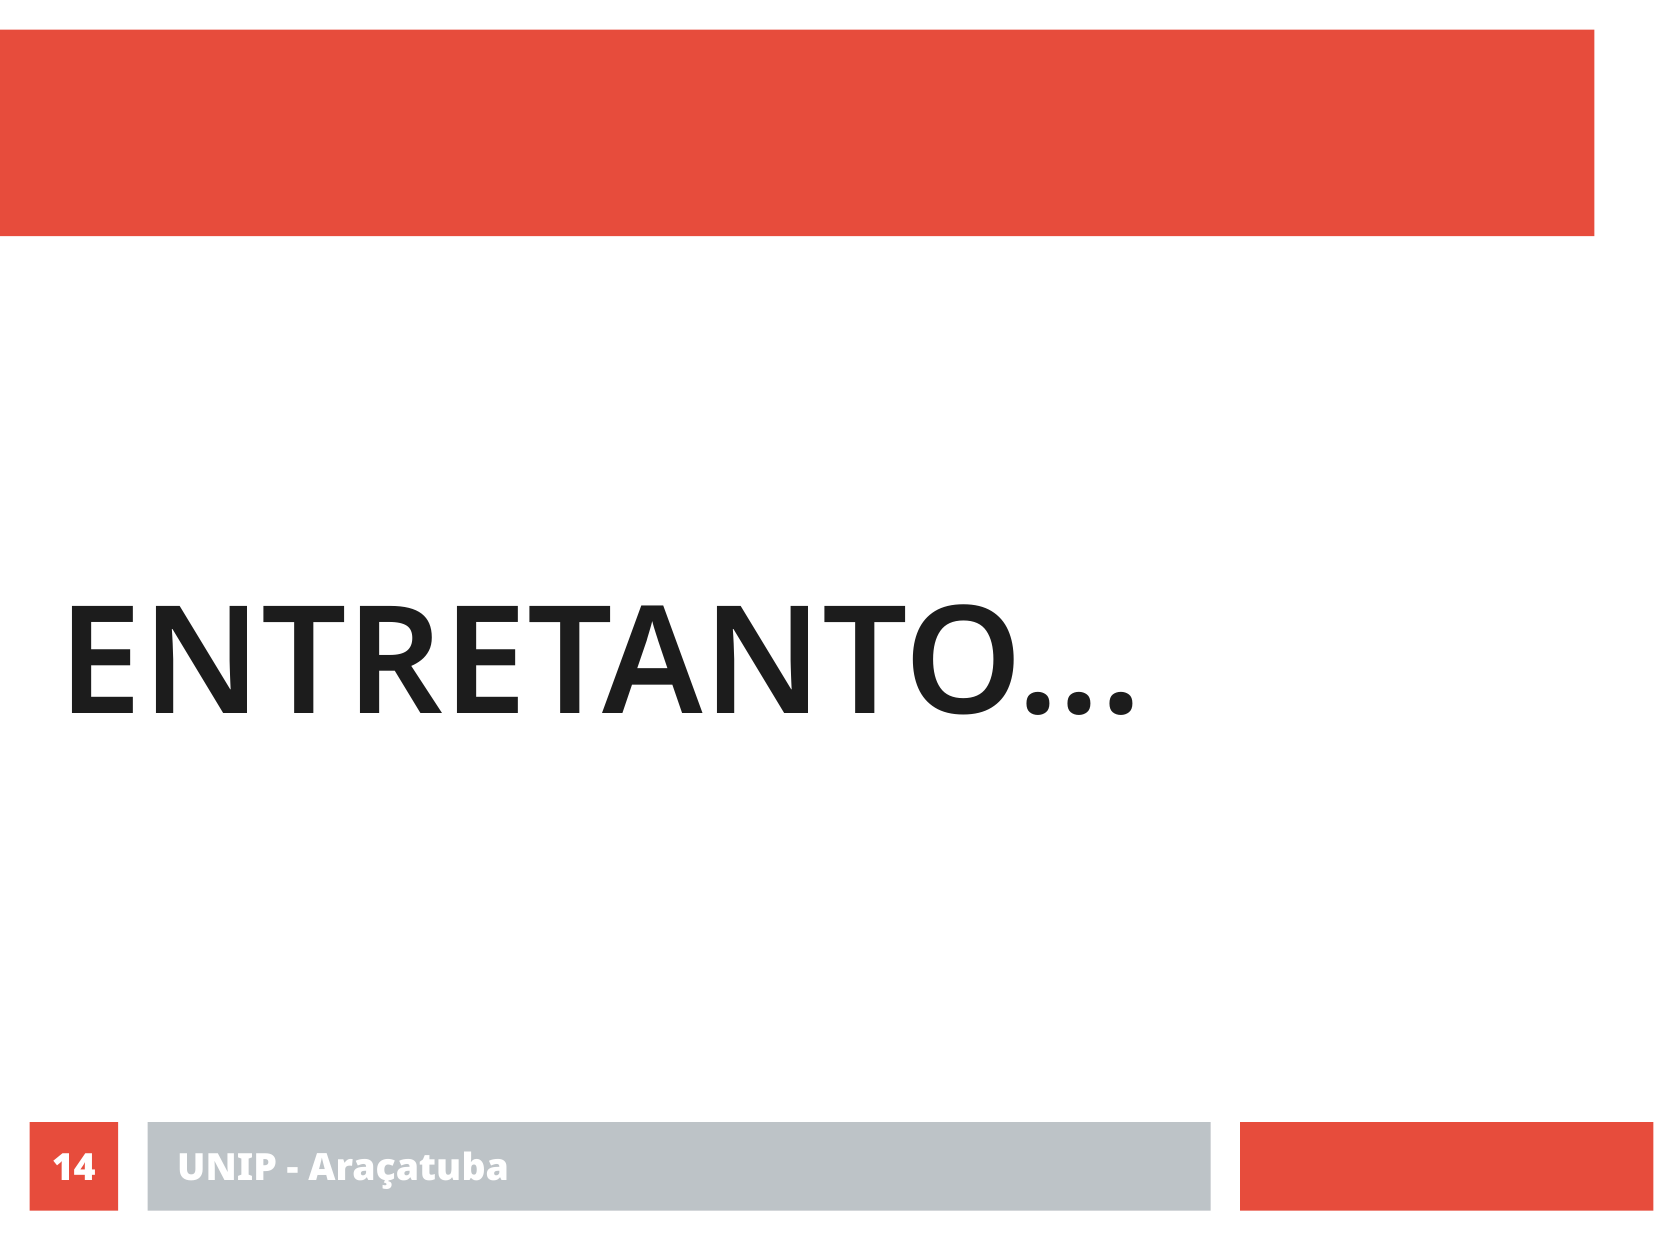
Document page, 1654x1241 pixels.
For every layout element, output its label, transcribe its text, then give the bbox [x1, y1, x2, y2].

list ENTRETANTO... [59, 324, 1565, 1093]
